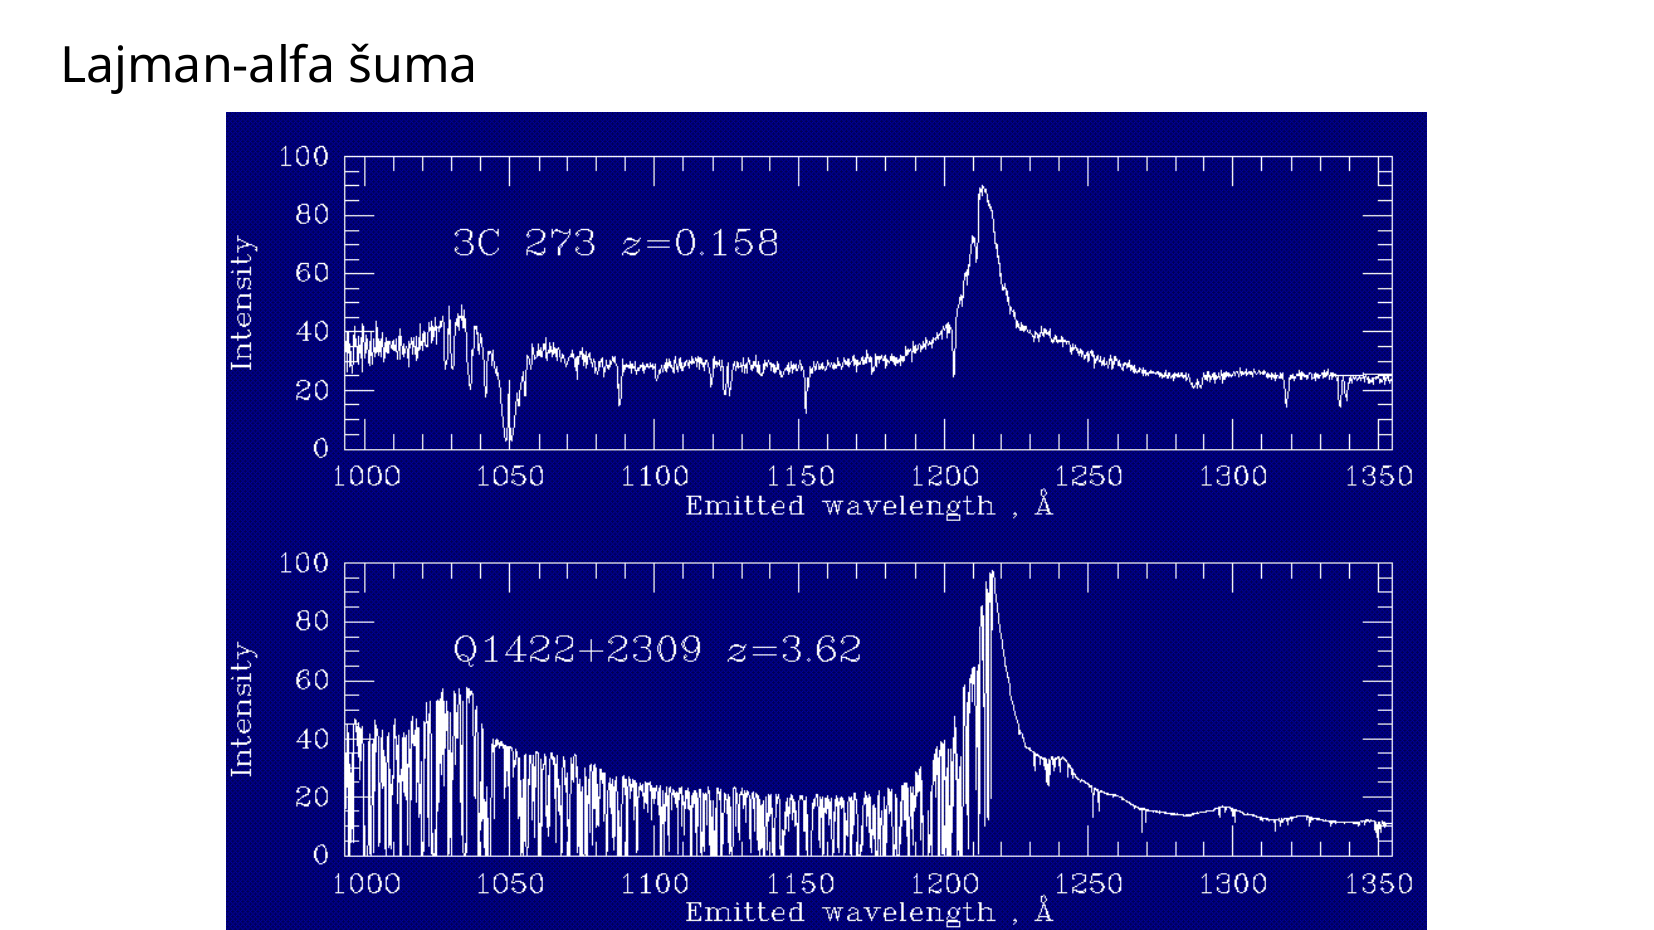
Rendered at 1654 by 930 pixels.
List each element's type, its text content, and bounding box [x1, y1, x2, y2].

title Lajman-alfa šuma [59, 13, 1648, 113]
picture [226, 112, 1427, 930]
